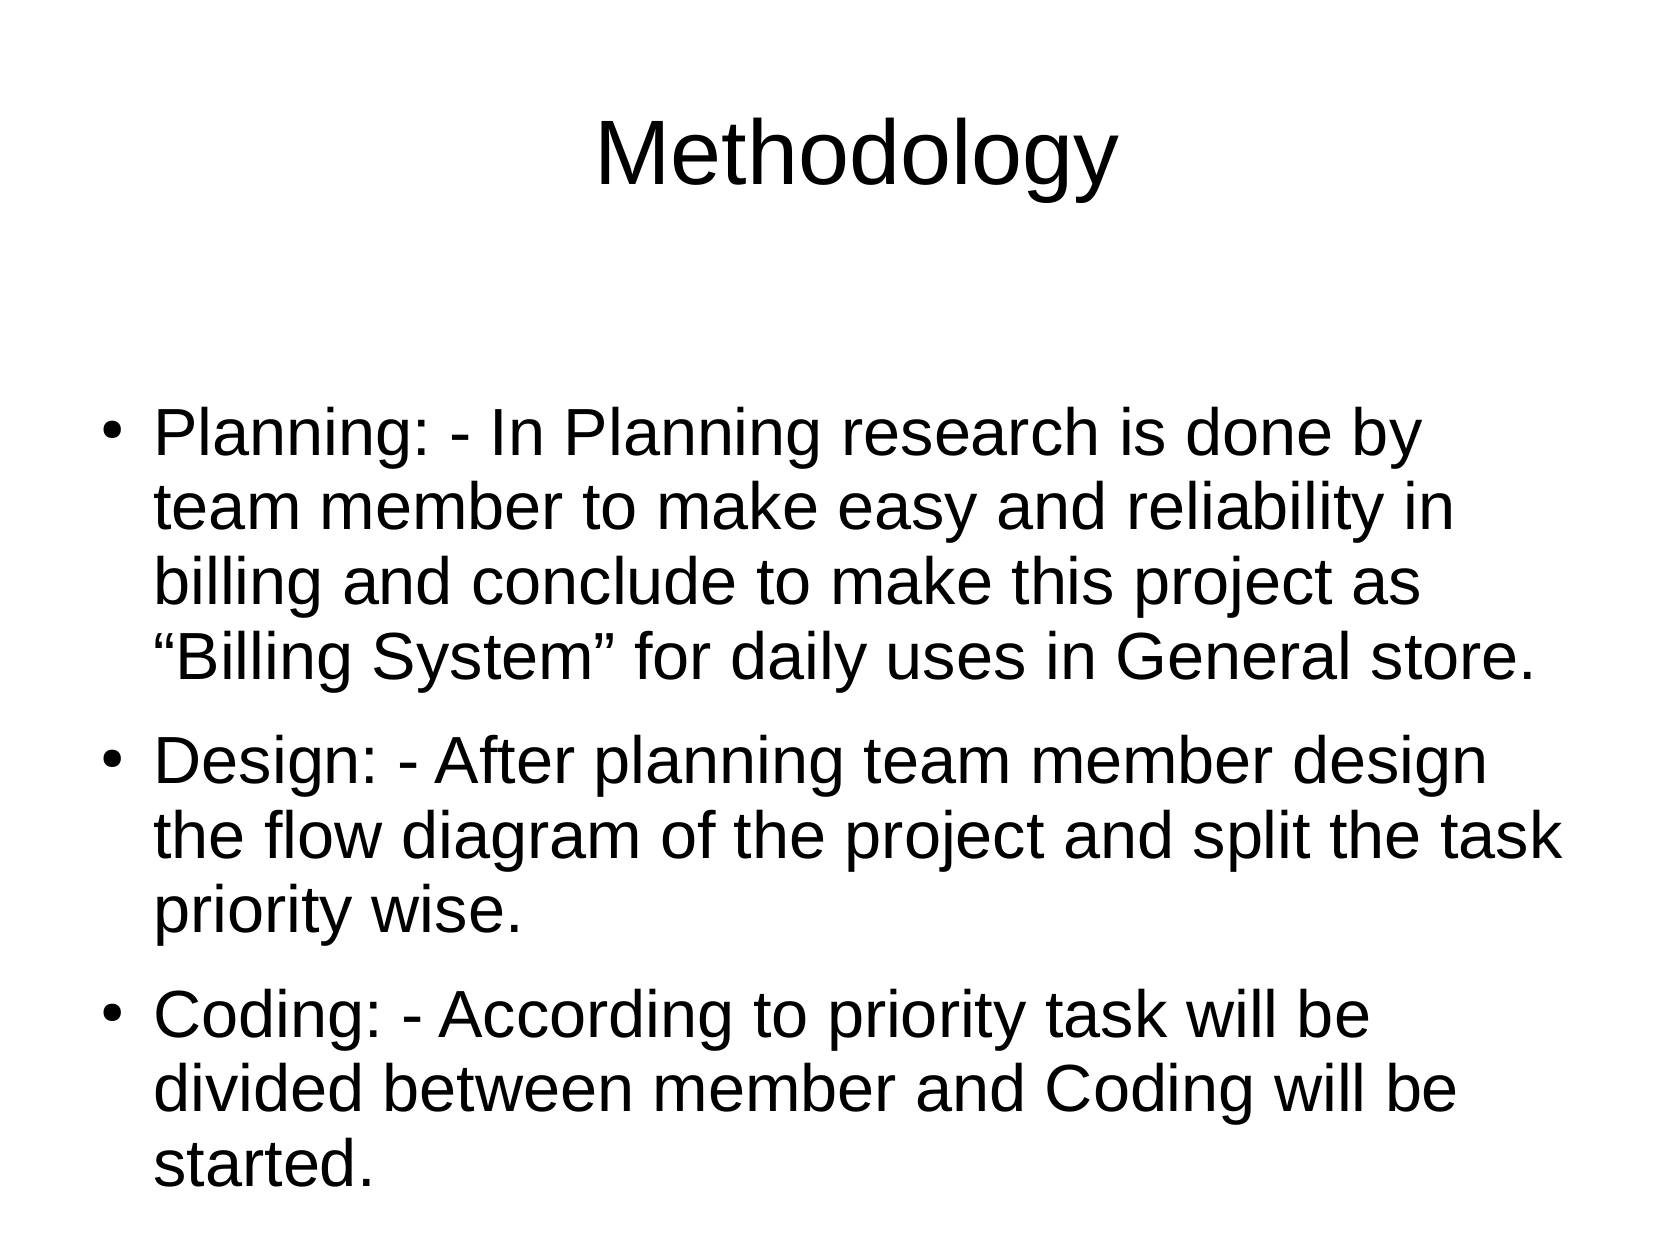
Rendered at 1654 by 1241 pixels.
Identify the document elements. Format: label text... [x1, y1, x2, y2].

list Planning: - In Planning research is done by team member to make easy and reliability in billing and conclude to make this project as “Billing System” for daily uses in General store. Design: - After planning team member design the flow diagram of the project and split the task priority wise. Coding: - According to priority task will be divided between member and Coding will be started. [82, 290, 1571, 1196]
title Methodology [82, 49, 1571, 257]
